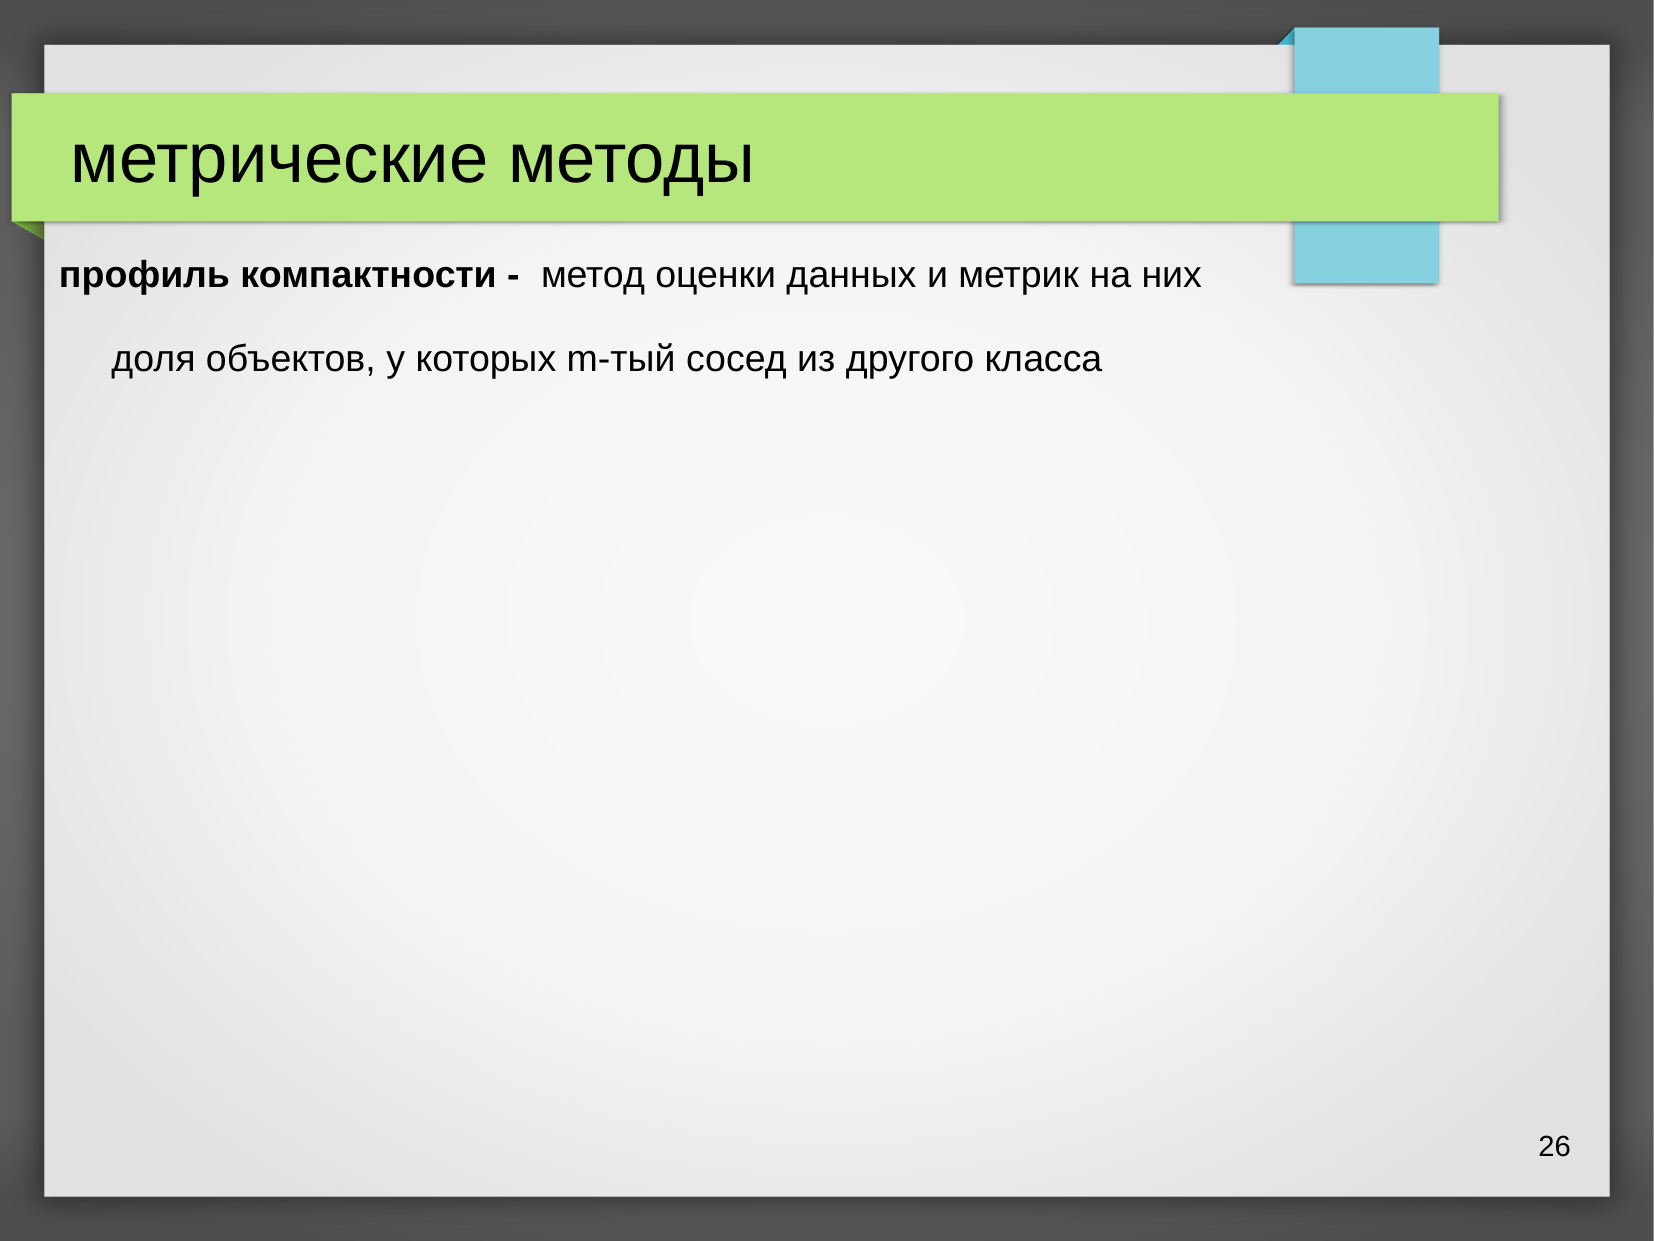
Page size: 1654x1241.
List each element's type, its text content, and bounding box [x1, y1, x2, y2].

title метрические методы [70, 118, 1205, 199]
text_box профиль компактности - метод оценки данных и метрик на них доля объектов, у которых m-тый сосед из другого класса [59, 253, 1347, 380]
picture [0, 0, 1654, 1241]
